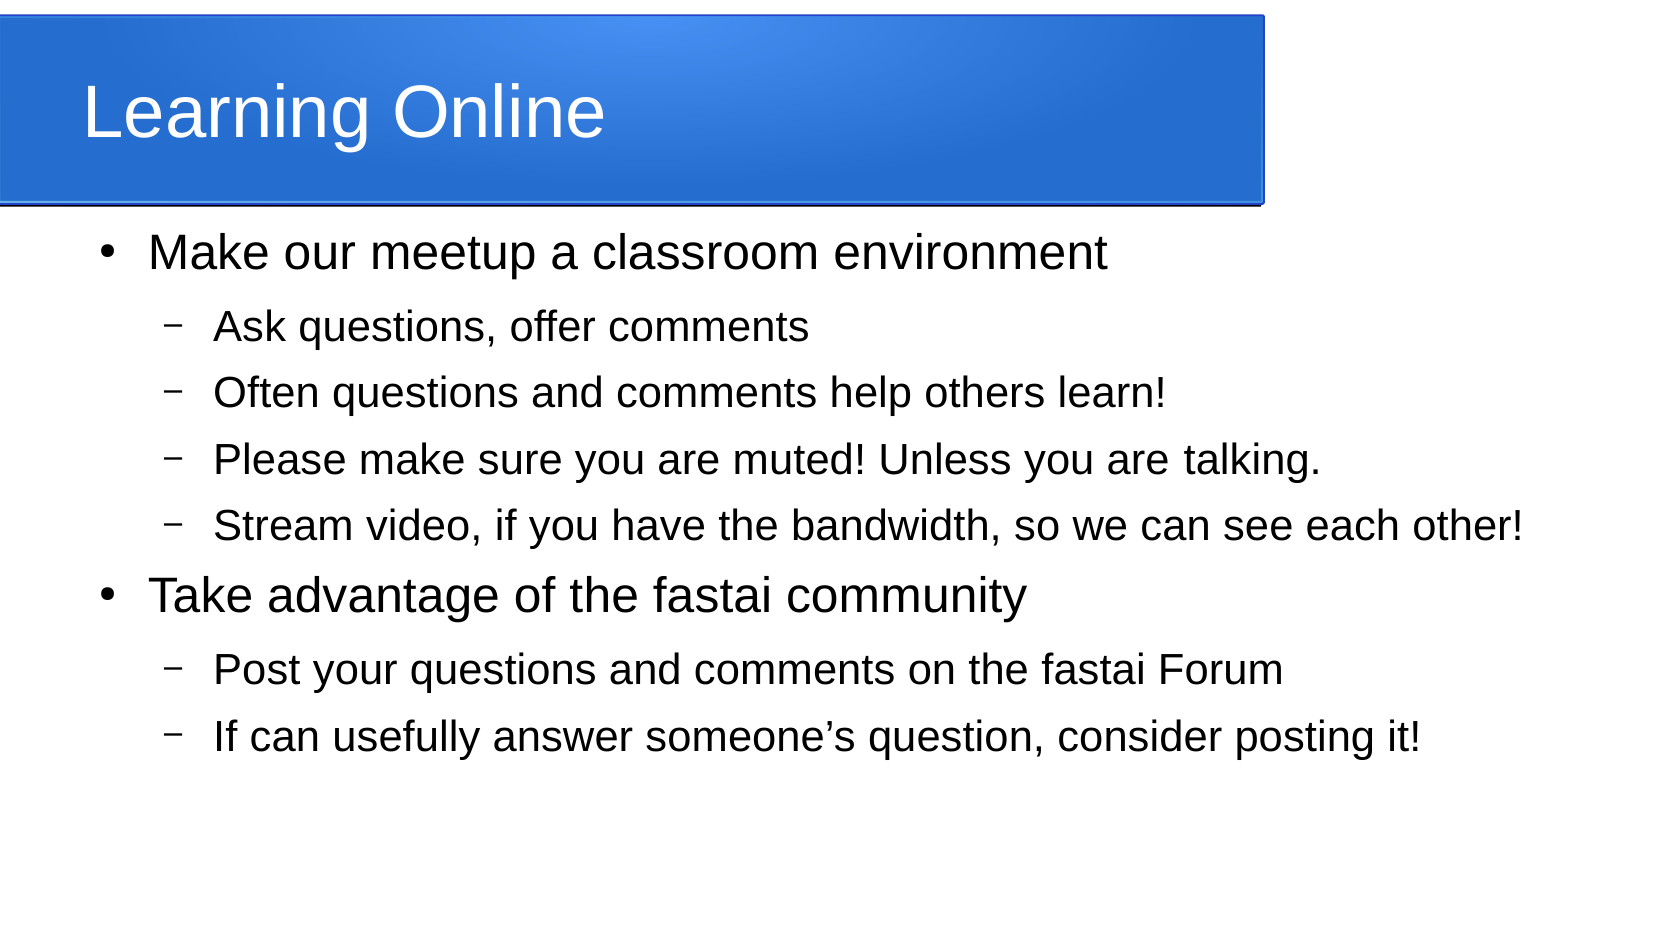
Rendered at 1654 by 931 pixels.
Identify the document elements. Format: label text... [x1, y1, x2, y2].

title Learning Online [82, 35, 1235, 189]
list Make our meetup a classroom environment Ask questions, offer comments Often questions and comments help others learn! Please make sure you are muted! Unless you are talking. Stream video, if you have the bandwidth, so we can see each other! Take advantage of the fastai community Post your questions and comments on the fastai Forum If can usefully answer someone’s question, consider posting it! [82, 224, 1571, 764]
